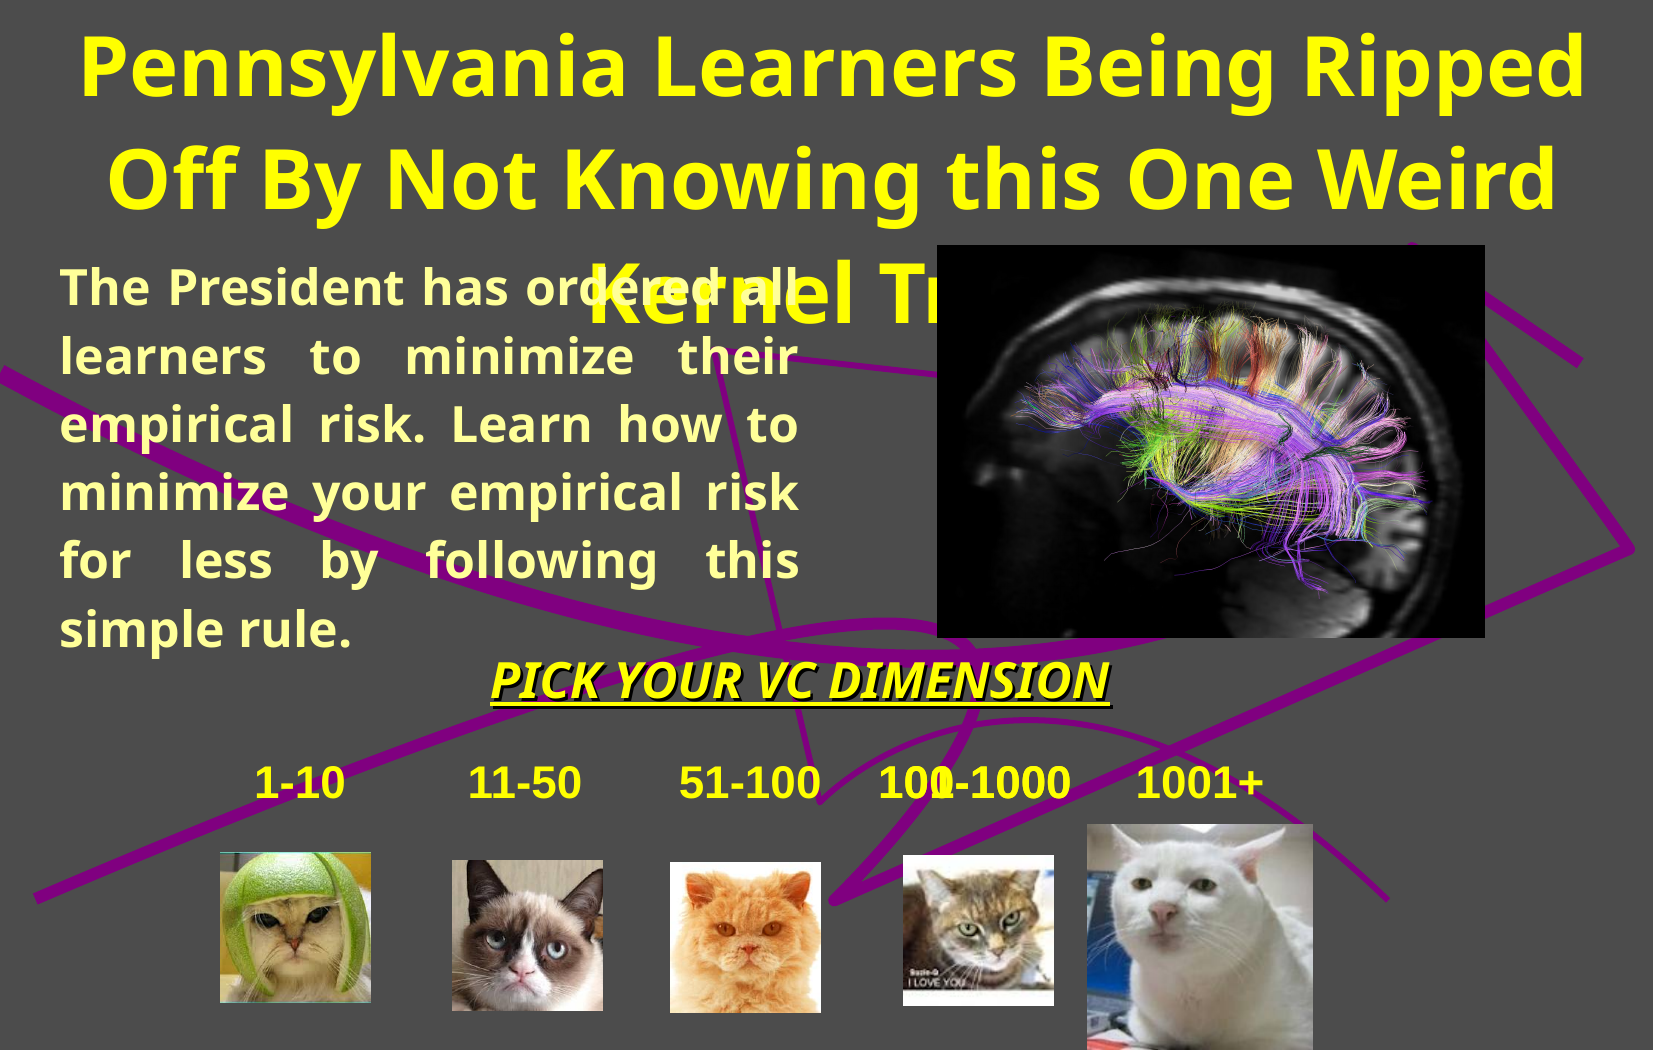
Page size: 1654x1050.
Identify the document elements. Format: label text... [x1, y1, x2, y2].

picture [1087, 824, 1313, 1050]
picture [670, 862, 821, 1013]
text_box Pennsylvania Learners Being Ripped Off By Not Knowing this One Weird Kernel Trick [0, 0, 1653, 270]
text_box 100-1000 [862, 750, 1088, 817]
text_box 51-100 [637, 750, 862, 817]
text_box 1-10 [187, 750, 412, 817]
picture [452, 860, 603, 1011]
picture [220, 852, 371, 1003]
text_box 1001+ [1088, 750, 1313, 817]
text_box The President has ordered all learners to minimize their empirical risk. Learn how to minimize your empirical risk for less by following this simple rule. [44, 244, 826, 788]
text_box PICK YOUR VC DIMENSION [99, 637, 1501, 729]
picture [903, 855, 1054, 1006]
picture [937, 245, 1485, 637]
text_box 11-50 [412, 750, 637, 817]
